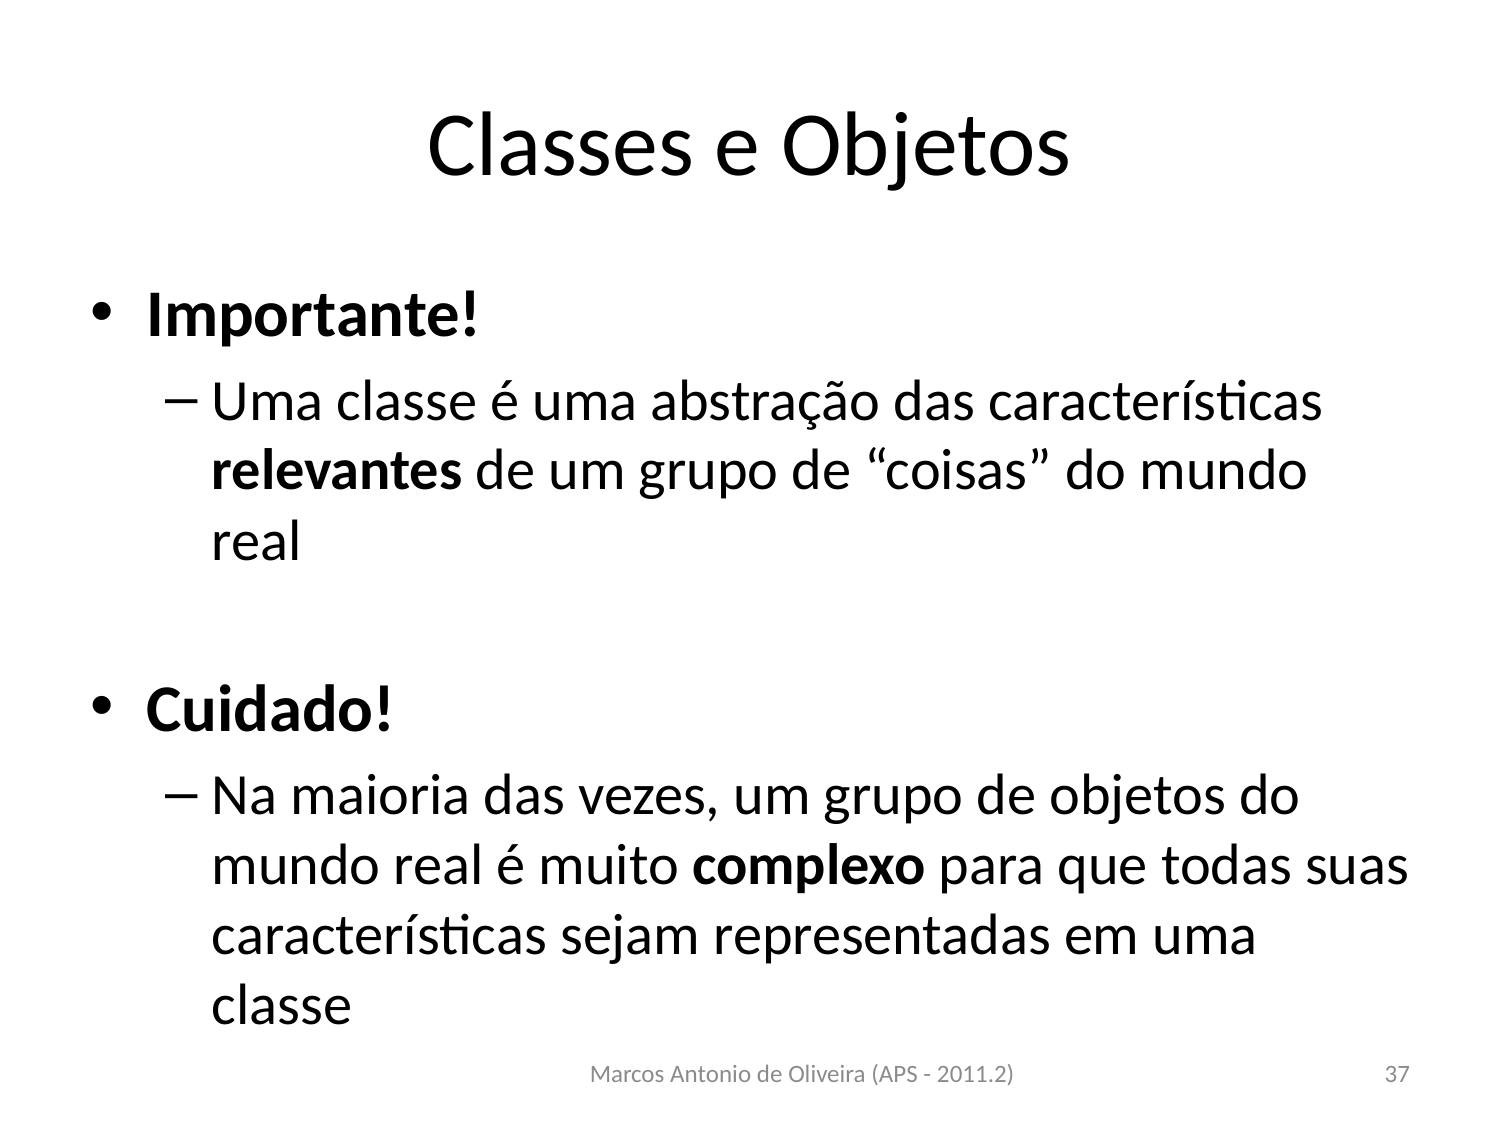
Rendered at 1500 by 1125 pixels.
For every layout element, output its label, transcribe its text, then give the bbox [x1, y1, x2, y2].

slide_number <número> [1074, 1042, 1425, 1103]
title Classes e Objetos [75, 45, 1425, 233]
footer Marcos Antonio de Oliveira (APS - 2011.2) [512, 1042, 1074, 1103]
list Importante! Uma classe é uma abstração das características relevantes de um grupo de “coisas” do mundo real Cuidado! Na maioria das vezes, um grupo de objetos do mundo real é muito complexo para que todas suas características sejam representadas em uma classe [75, 262, 1425, 1005]
